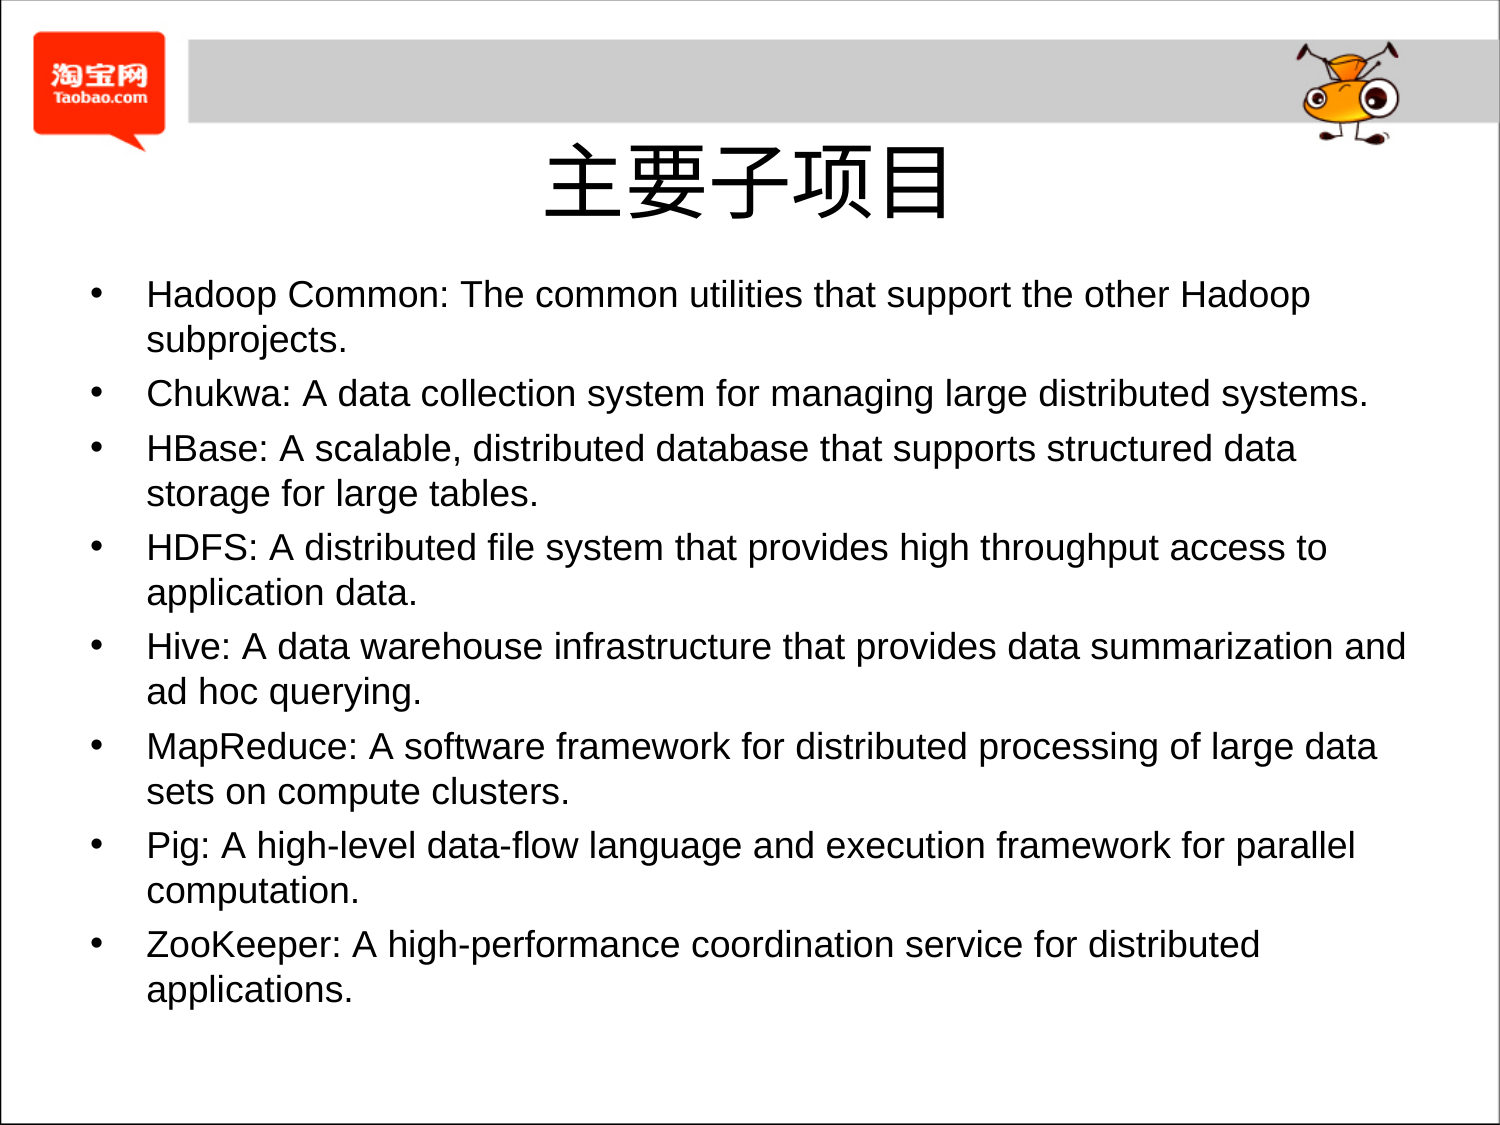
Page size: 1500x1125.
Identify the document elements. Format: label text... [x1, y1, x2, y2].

list Hadoop Common: The common utilities that support the other Hadoop subprojects. Chukwa: A data collection system for managing large distributed systems. HBase: A scalable, distributed database that supports structured data storage for large tables. HDFS: A distributed file system that provides high throughput access to application data. Hive: A data warehouse infrastructure that provides data summarization and ad hoc querying. MapReduce: A software framework for distributed processing of large data sets on compute clusters. Pig: A high-level data-flow language and execution framework for parallel computation. ZooKeeper: A high-performance coordination service for distributed applications. [75, 262, 1426, 1018]
picture [0, 0, 1500, 1125]
title 主要子项目 [75, 121, 1426, 237]
